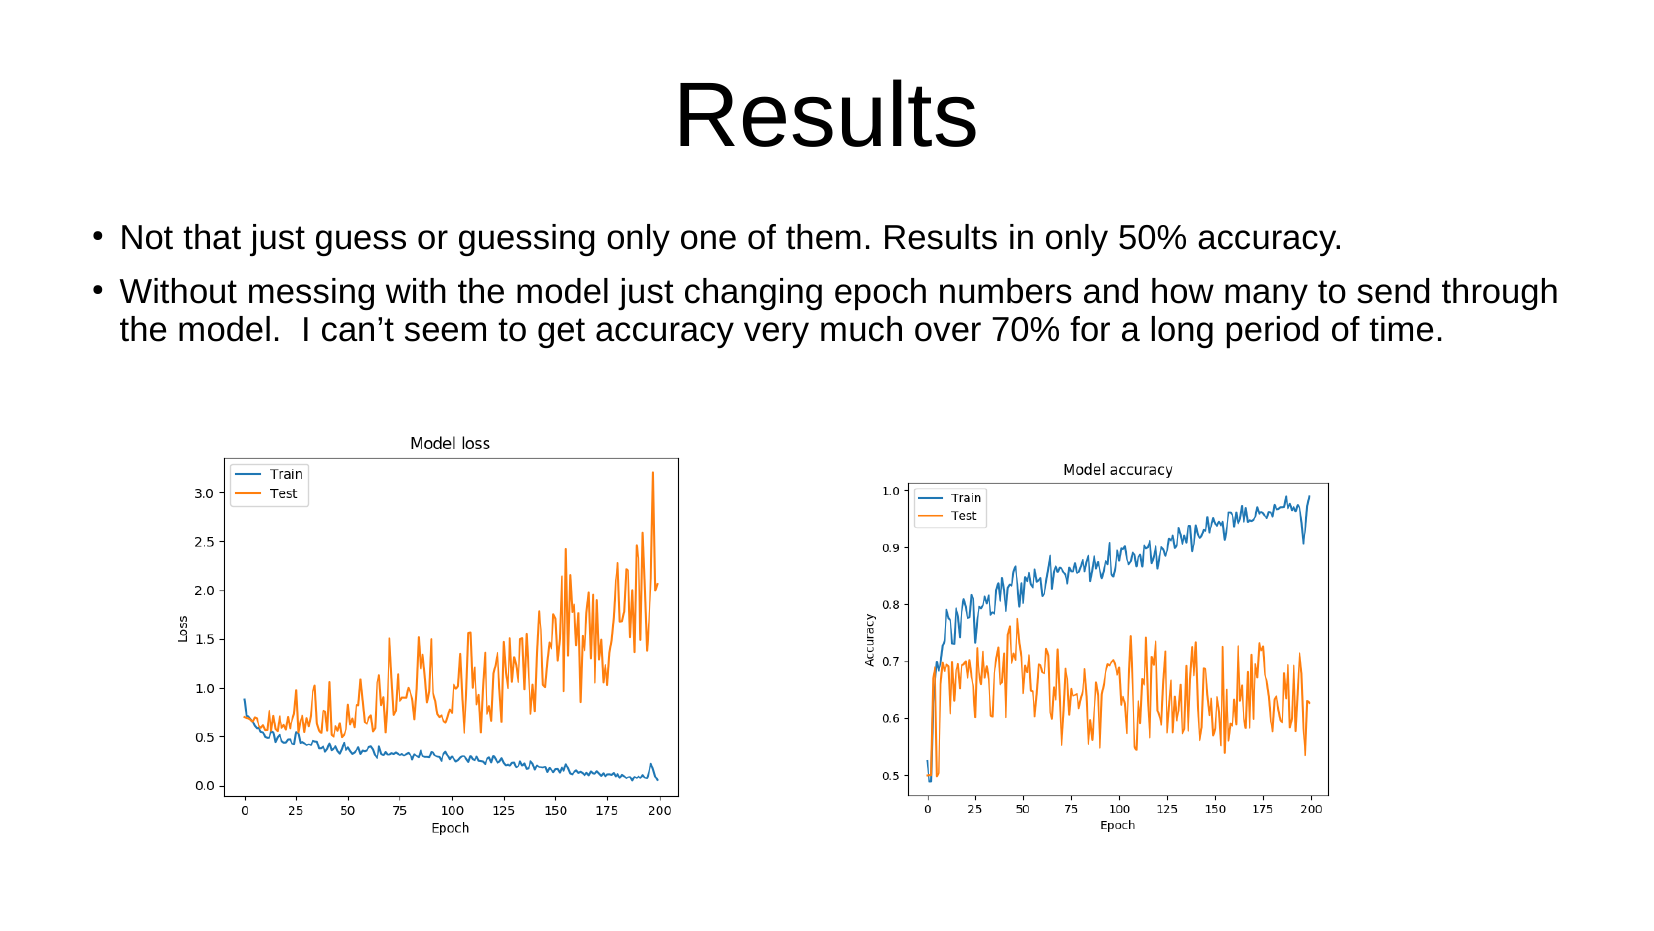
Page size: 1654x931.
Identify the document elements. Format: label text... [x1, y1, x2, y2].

title Results [82, 37, 1571, 193]
picture [840, 433, 1382, 841]
list Not that just guess or guessing only one of them. Results in only 50% accuracy. Without messing with the model just changing epoch numbers and how many to send through the model. I can’t seem to get accuracy very much over 70% for a long period of time. [82, 217, 1571, 376]
picture [150, 404, 736, 844]
